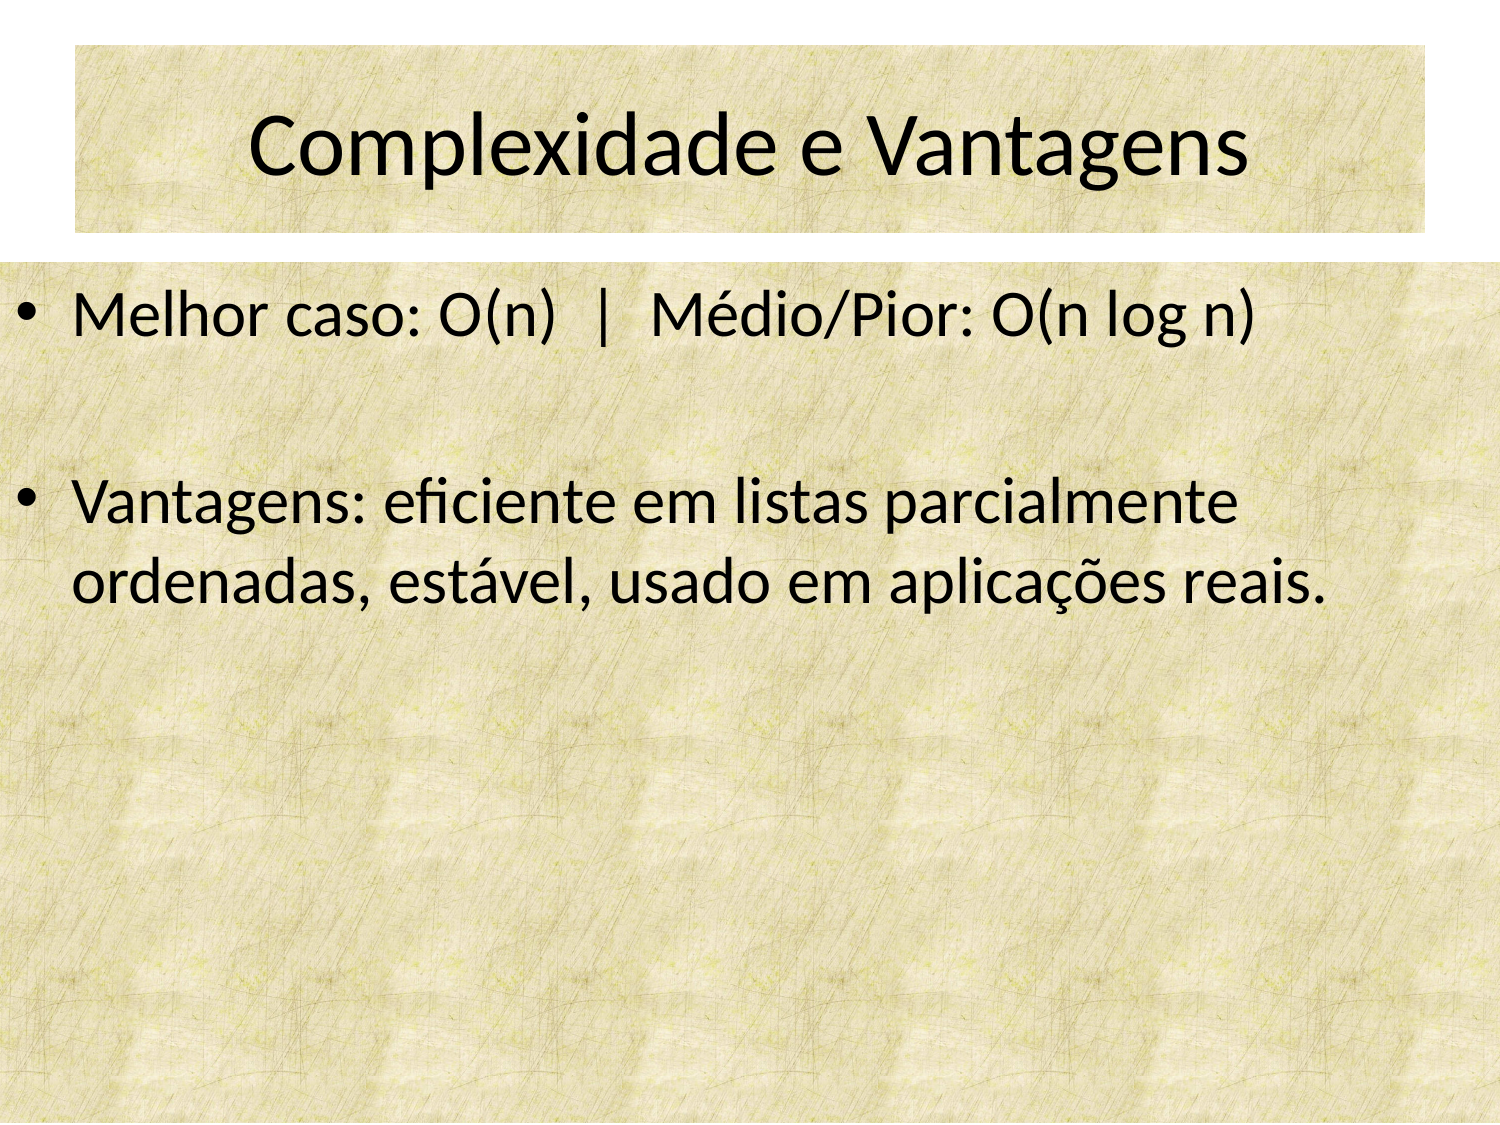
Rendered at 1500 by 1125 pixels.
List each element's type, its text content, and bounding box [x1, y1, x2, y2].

title Complexidade e Vantagens [75, 45, 1425, 233]
list Melhor caso: O(n) | Médio/Pior: O(n log n) Vantagens: eficiente em listas parcialmente ordenadas, estável, usado em aplicações reais. [0, 262, 1500, 1123]
